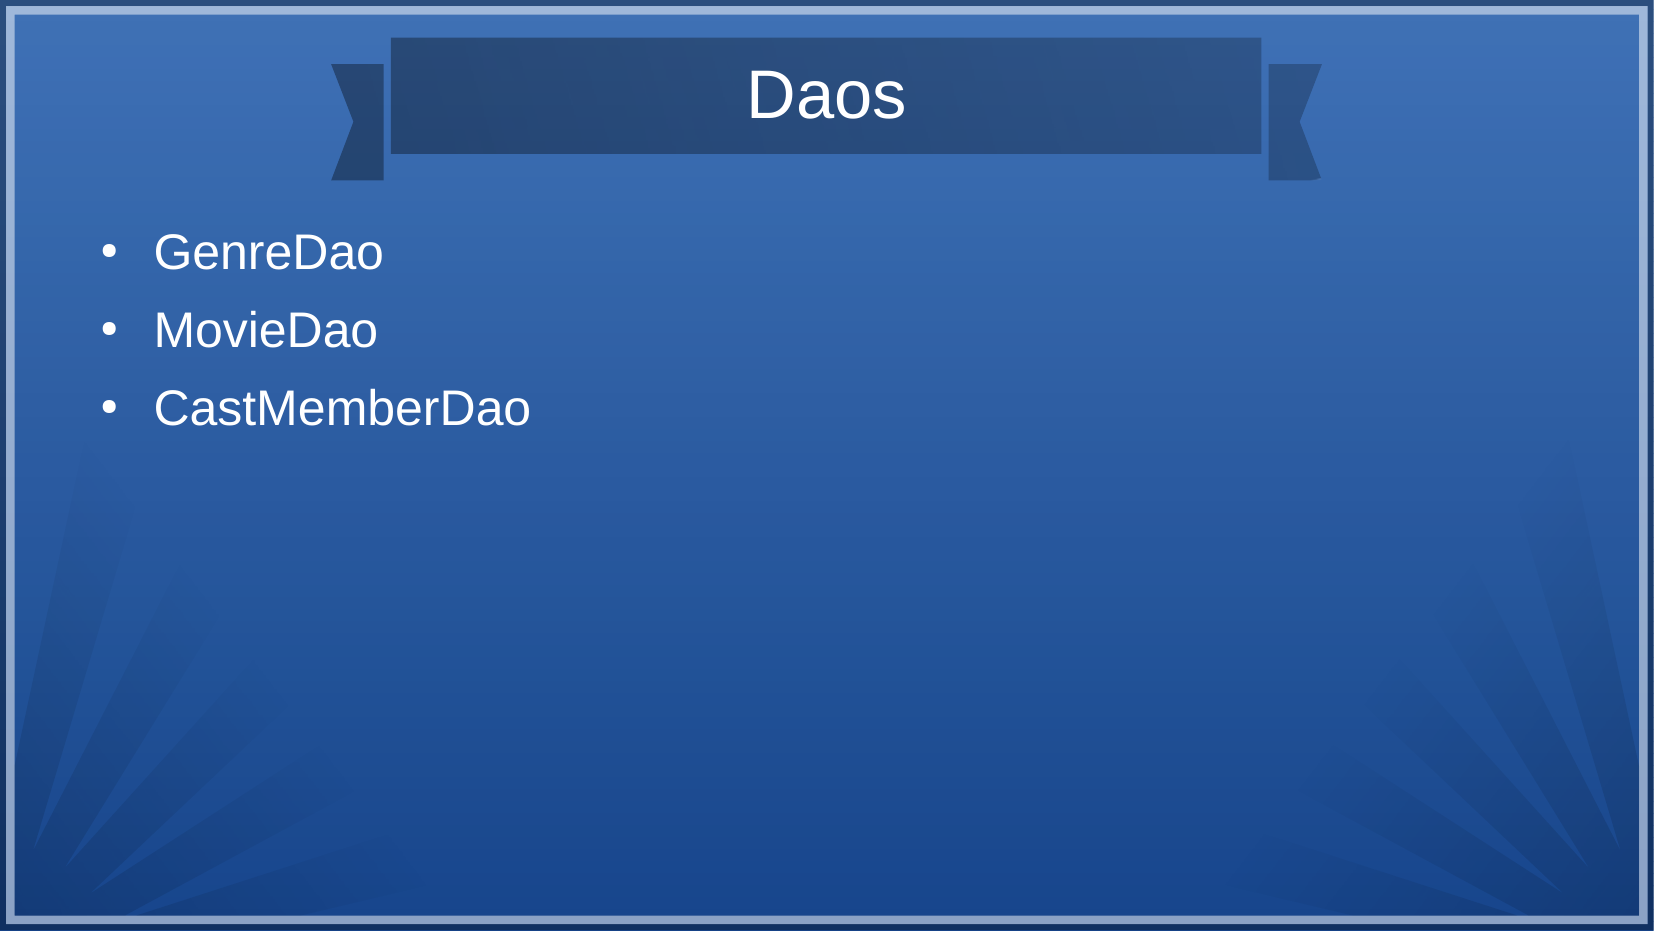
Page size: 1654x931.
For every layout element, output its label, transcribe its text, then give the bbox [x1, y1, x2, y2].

list GenreDao MovieDao CastMemberDao [82, 224, 1571, 848]
title Daos [389, 35, 1264, 154]
